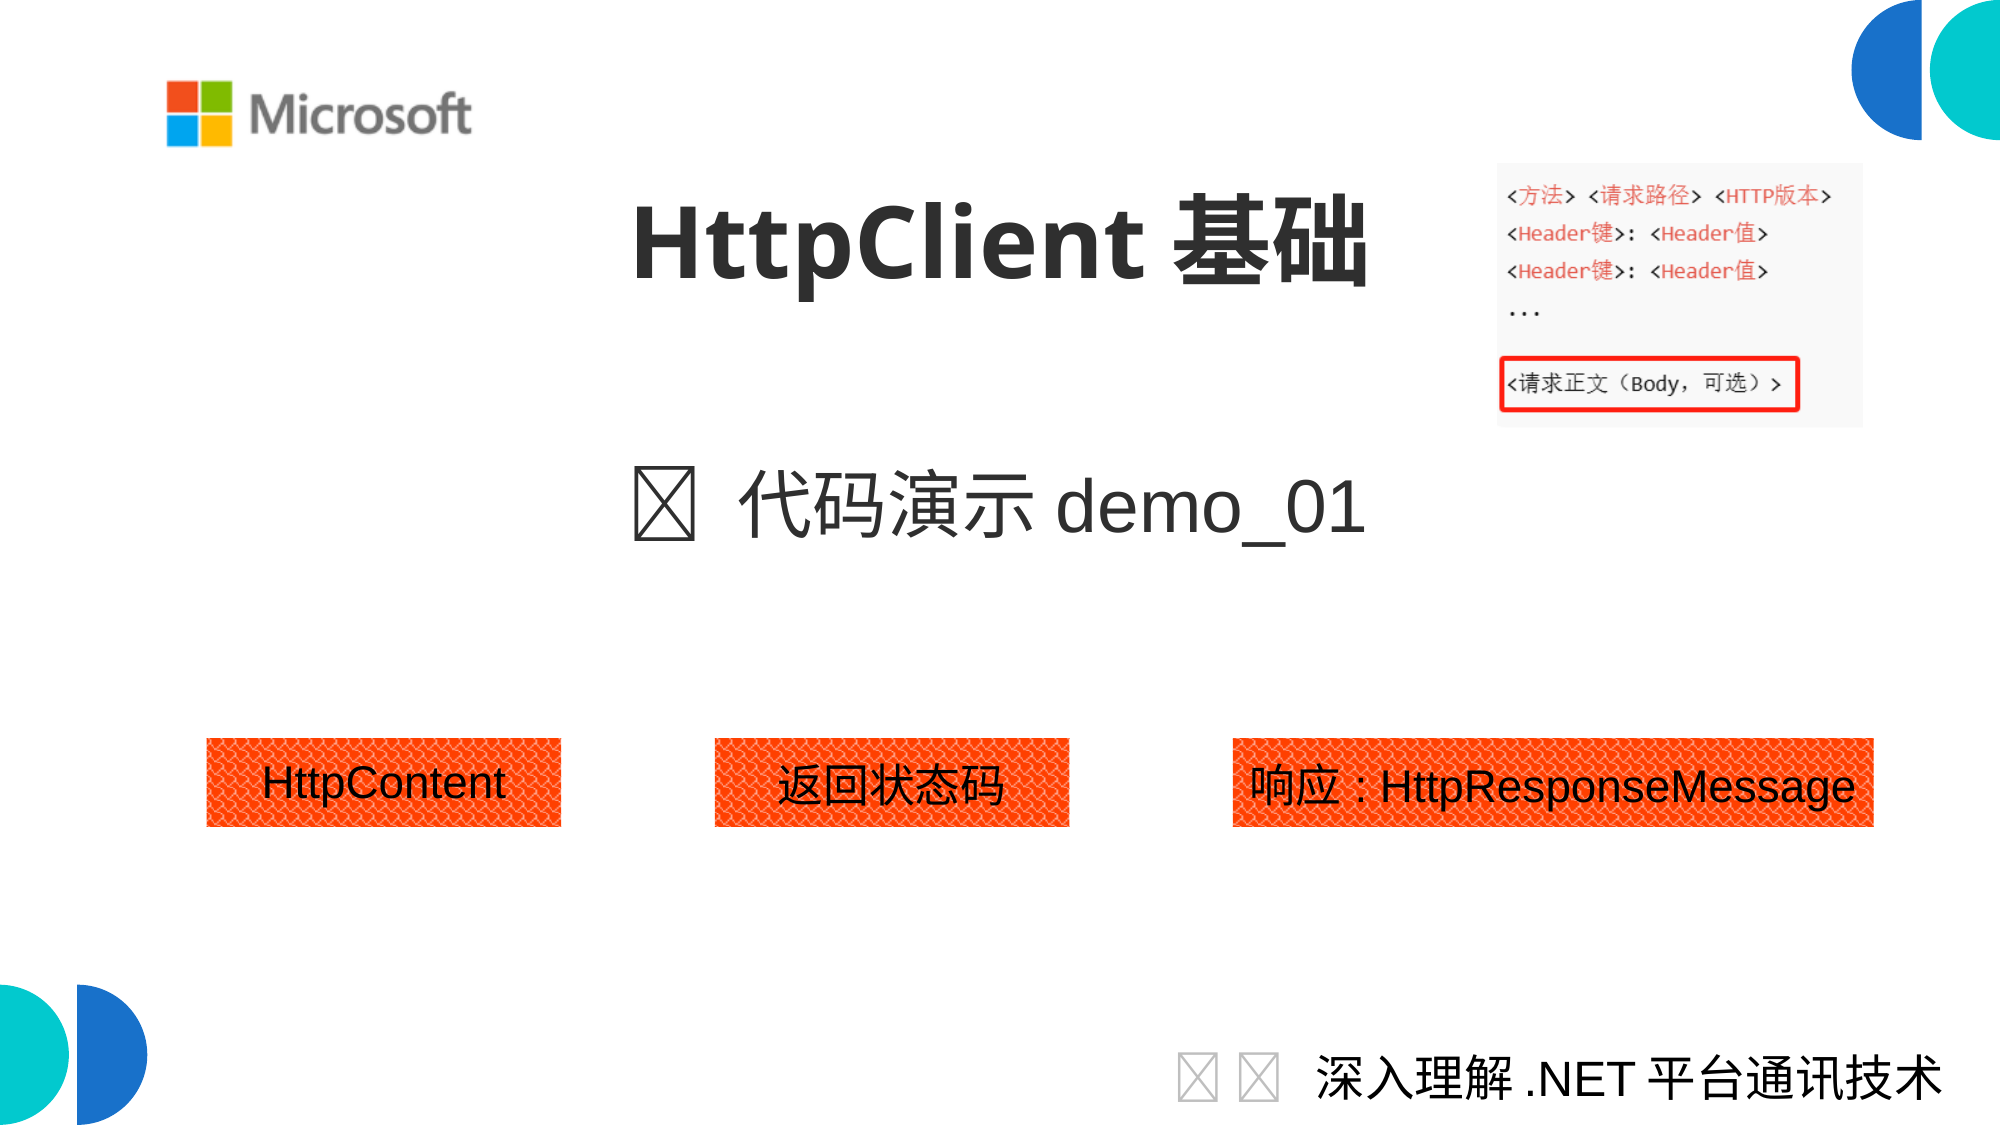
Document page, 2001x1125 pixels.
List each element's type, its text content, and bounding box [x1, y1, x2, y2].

text_box 响应: HttpResponseMessage [1232, 738, 1874, 827]
title HttpClient基础 [138, 145, 1862, 332]
text_box 🚀 代码演示demo_01 [205, 405, 1792, 619]
text_box HttpContent [206, 738, 562, 827]
text_box 返回状态码 [714, 738, 1070, 827]
picture [1497, 163, 1863, 440]
picture [85, 41, 552, 189]
subtitle 🚀 🚀 深入理解.NET平台通讯技术 [1173, 1046, 1952, 1107]
